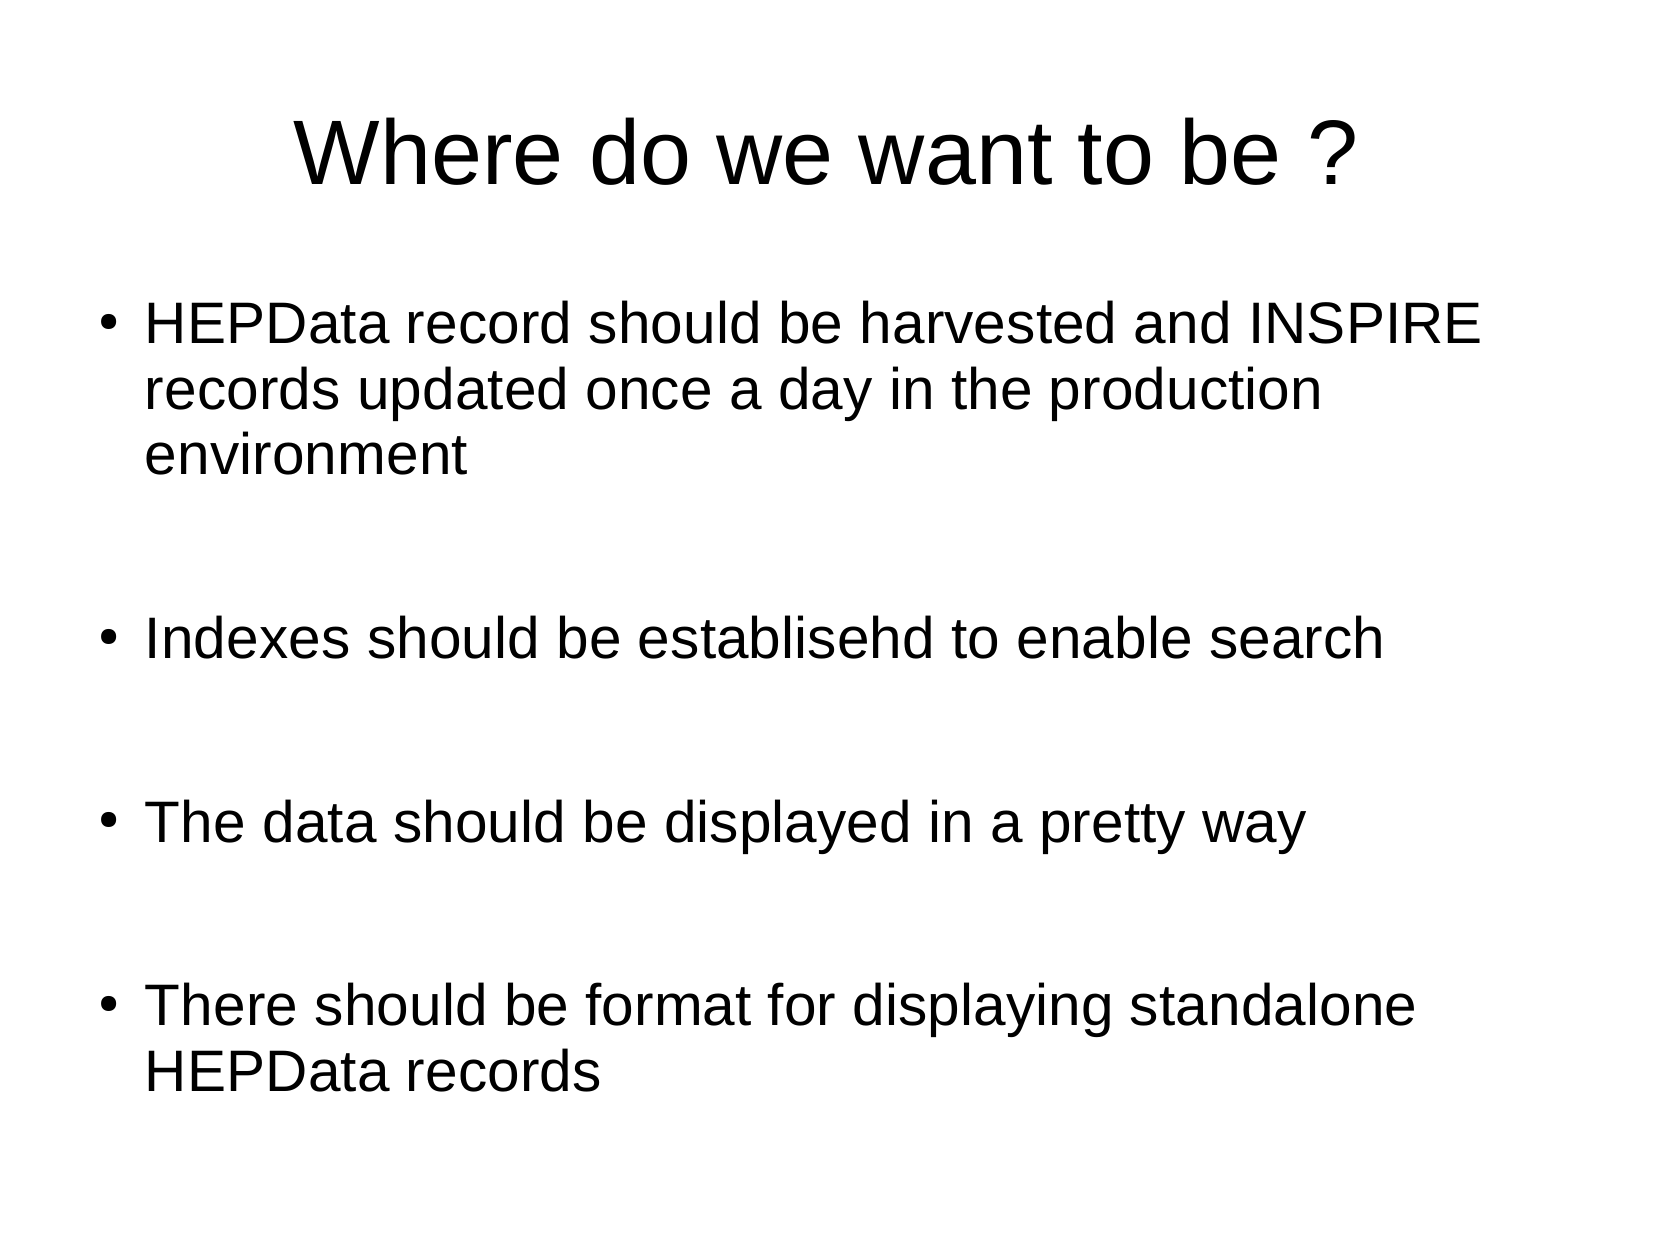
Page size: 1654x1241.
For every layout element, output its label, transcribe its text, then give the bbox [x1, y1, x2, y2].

title Where do we want to be ? [82, 56, 1571, 250]
list HEPData record should be harvested and INSPIRE records updated once a day in the production environment Indexes should be establisehd to enable search The data should be displayed in a pretty way There should be format for displaying standalone HEPData records [82, 290, 1571, 1109]
